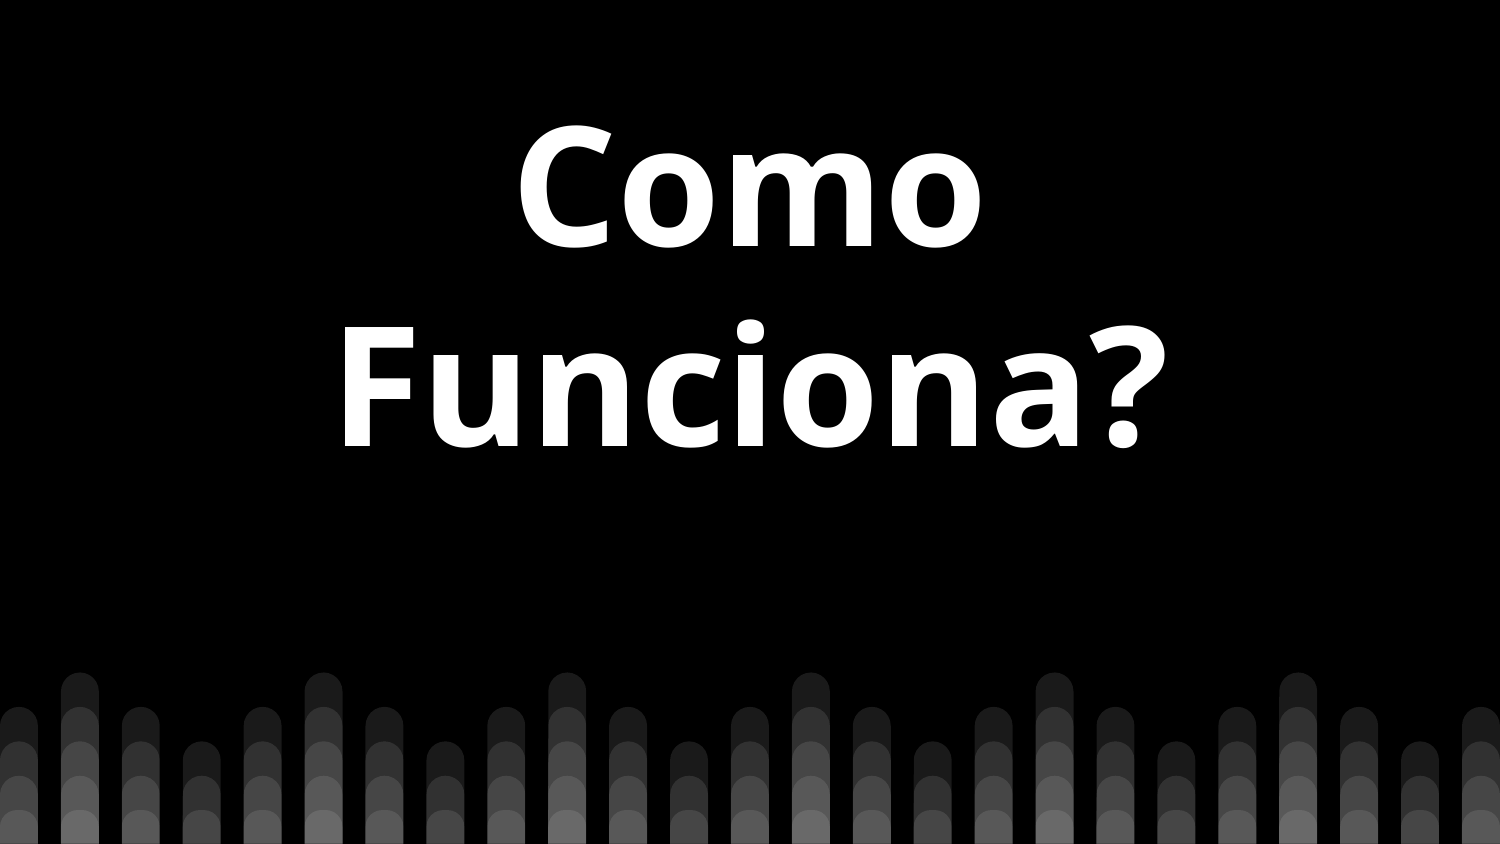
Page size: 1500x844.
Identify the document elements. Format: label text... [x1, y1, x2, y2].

title Como Funciona? [227, 126, 1273, 433]
